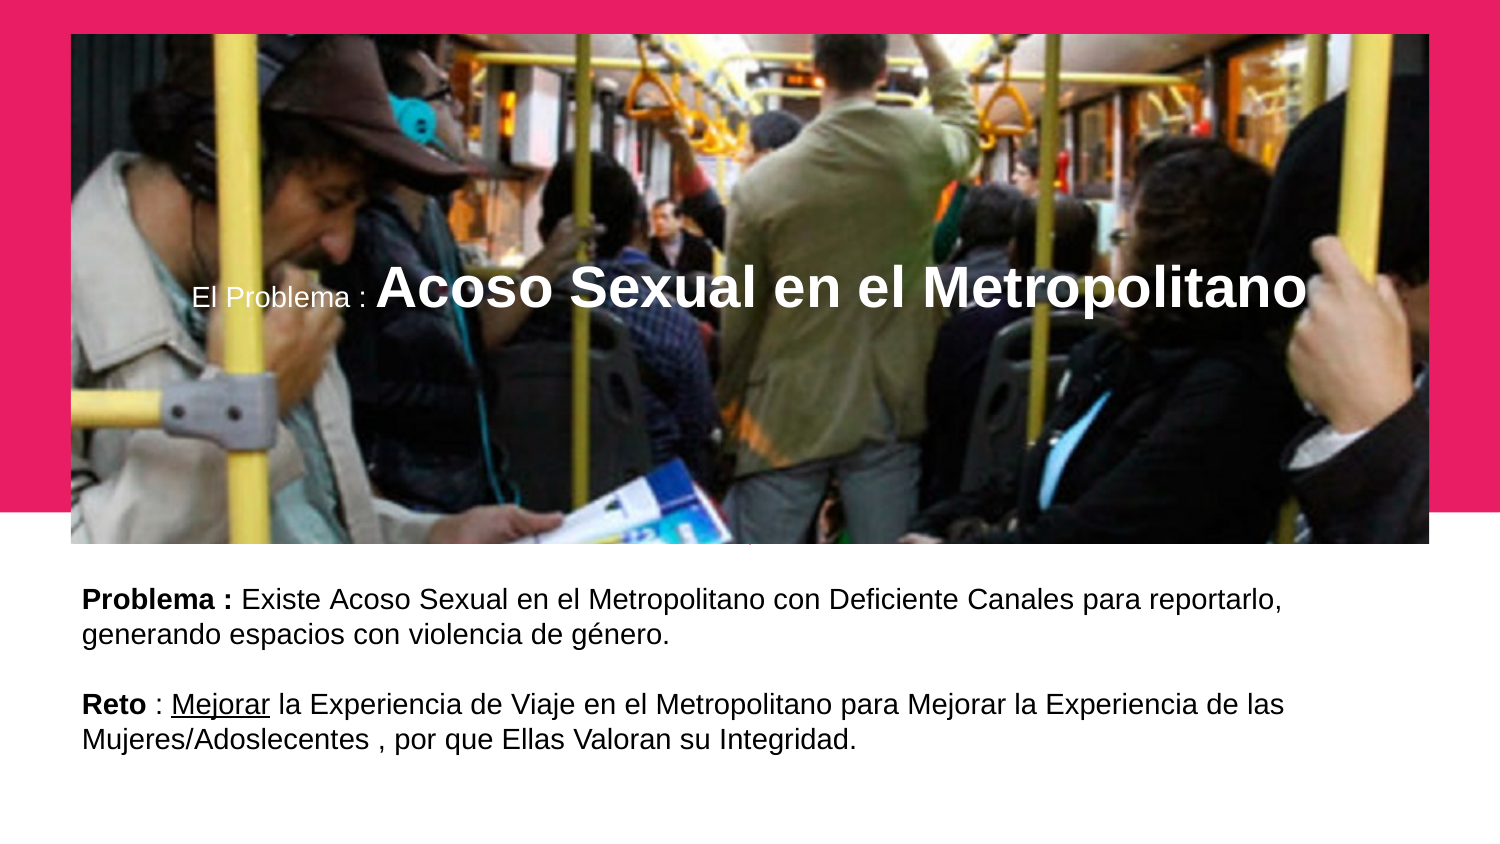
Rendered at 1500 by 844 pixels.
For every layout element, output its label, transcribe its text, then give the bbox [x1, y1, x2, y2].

title Problema : Existe Acoso Sexual en el Metropolitano con Deficiente Canales para reportarlo, generando espacios con violencia de género. Reto : Mejorar la Experiencia de Viaje en el Metropolitano para Mejorar la Experiencia de las Mujeres/Adoslecentes , por que Ellas Valoran su Integridad. [66, 543, 1430, 806]
list El Problema : Acoso Sexual en el Metropolitano [70, 34, 1430, 544]
